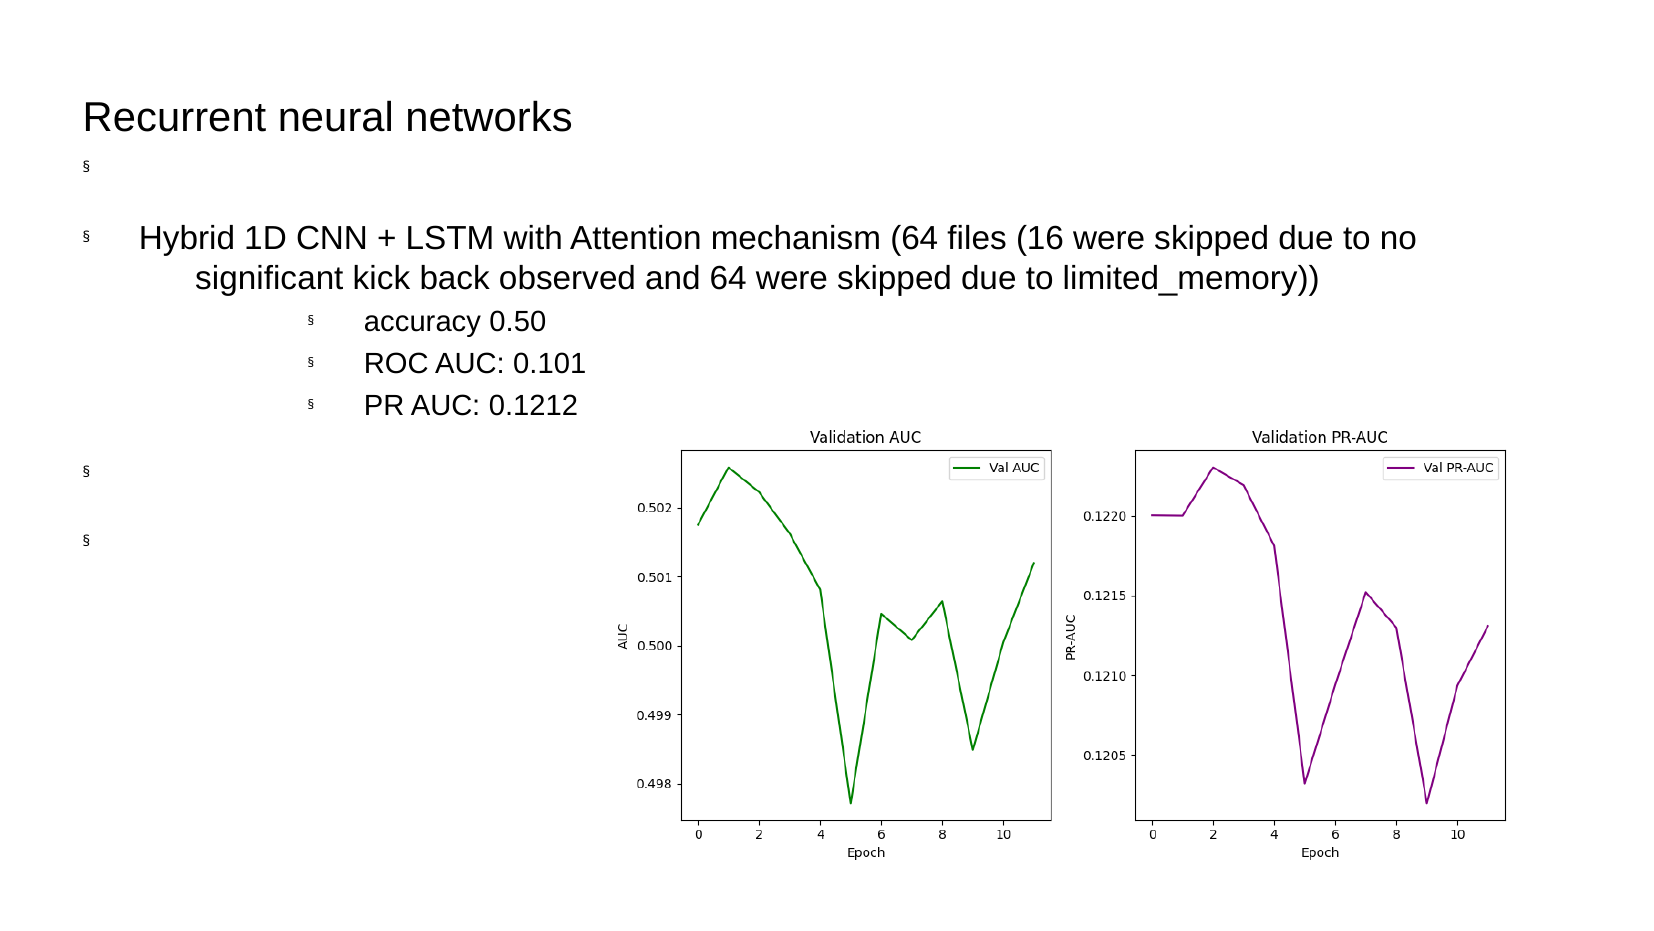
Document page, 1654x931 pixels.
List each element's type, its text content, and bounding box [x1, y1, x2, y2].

title Recurrent neural networks [82, 37, 1571, 146]
picture [614, 416, 1518, 873]
list Hybrid 1D CNN + LSTM with Attention mechanism (64 files (16 were skipped due to no significant kick back observed and 64 were skipped due to limited_memory)) accuracy 0.50 ROC AUC: 0.101 PR AUC: 0.1212 [82, 146, 1571, 687]
